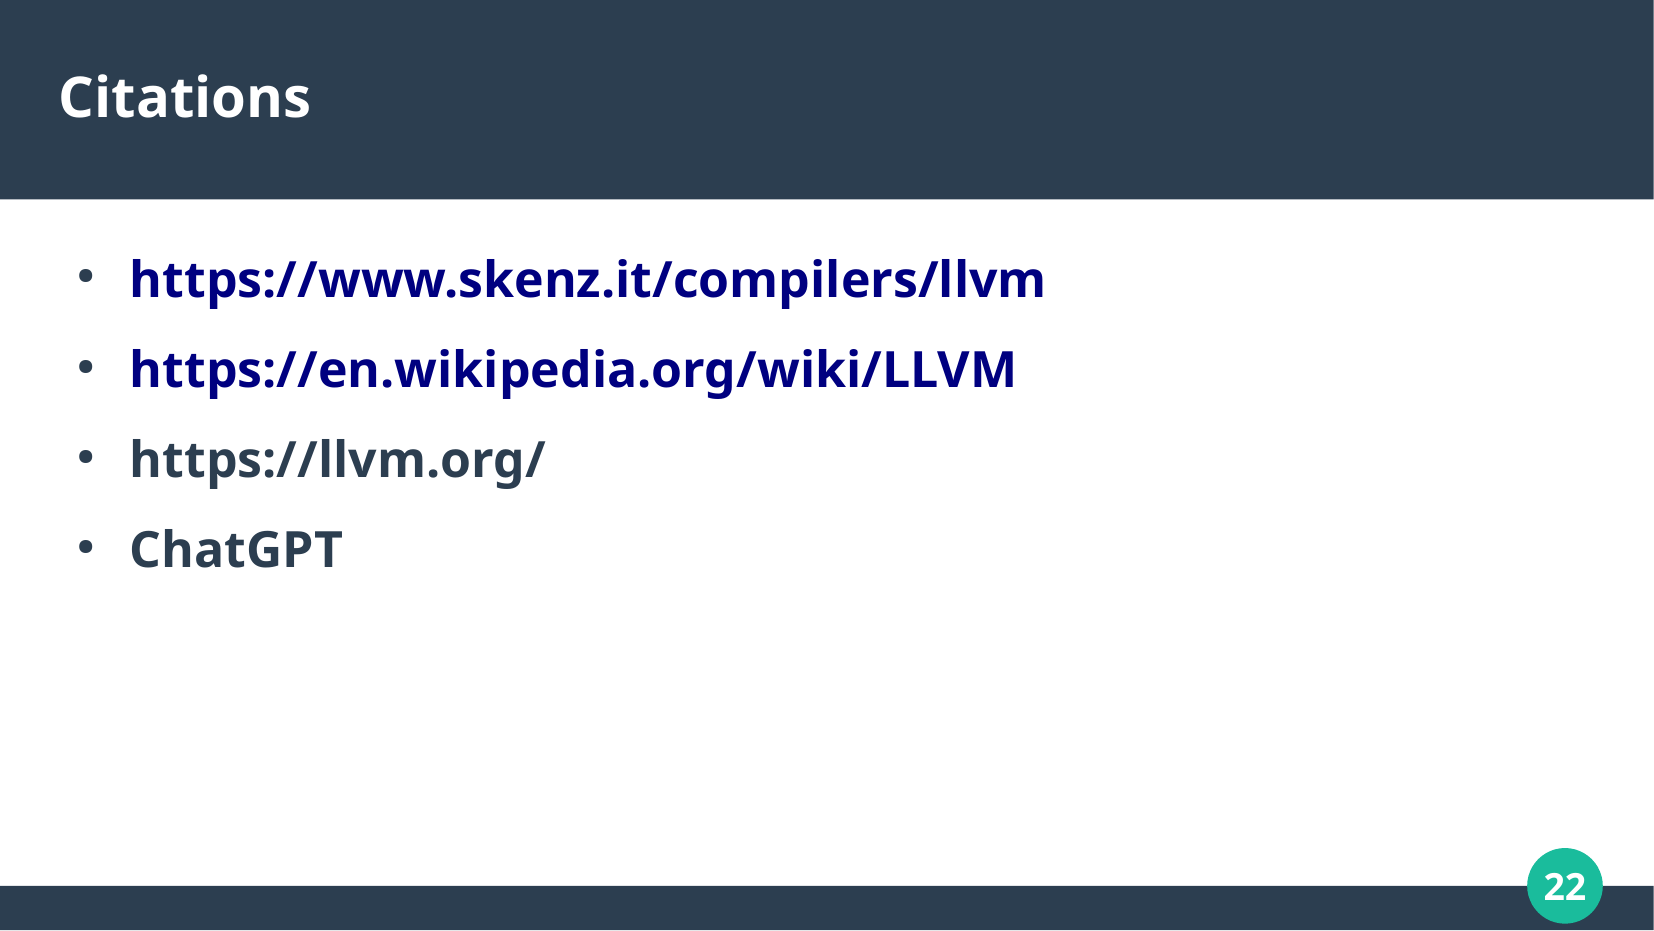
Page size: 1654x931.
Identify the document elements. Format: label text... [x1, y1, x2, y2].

title Citations [59, 37, 1595, 155]
list https://www.skenz.it/compilers/llvm https://en.wikipedia.org/wiki/LLVM https://llvm.org/ ChatGPT [59, 243, 1595, 864]
